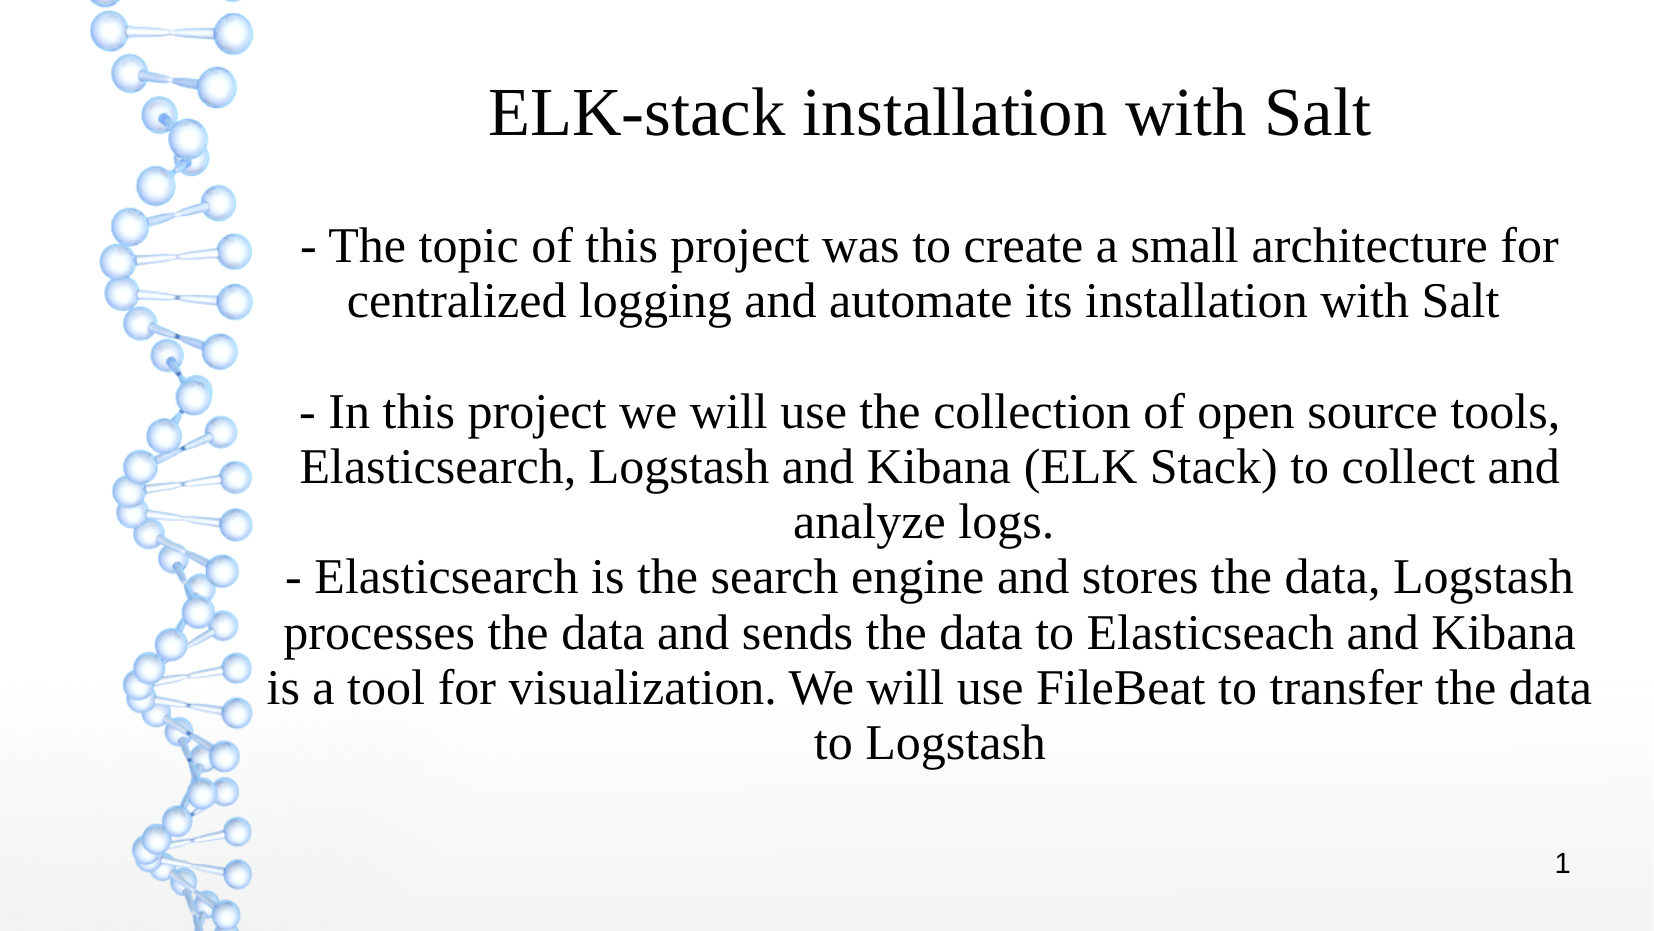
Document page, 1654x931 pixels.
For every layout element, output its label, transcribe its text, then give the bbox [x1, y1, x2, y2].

title ELK-stack installation with Salt [265, 35, 1595, 189]
subtitle - The topic of this project was to create a small architecture for centralized logging and automate its installation with Salt - In this project we will use the collection of open source tools, Elasticsearch, Logstash and Kibana (ELK Stack) to collect and analyze logs. - Elasticsearch is the search engine and stores the data, Logstash processes the data and sends the data to Elasticseach and Kibana is a tool for visualization. We will use FileBeat to transfer the data to Logstash [265, 217, 1595, 771]
picture [0, 0, 1654, 931]
